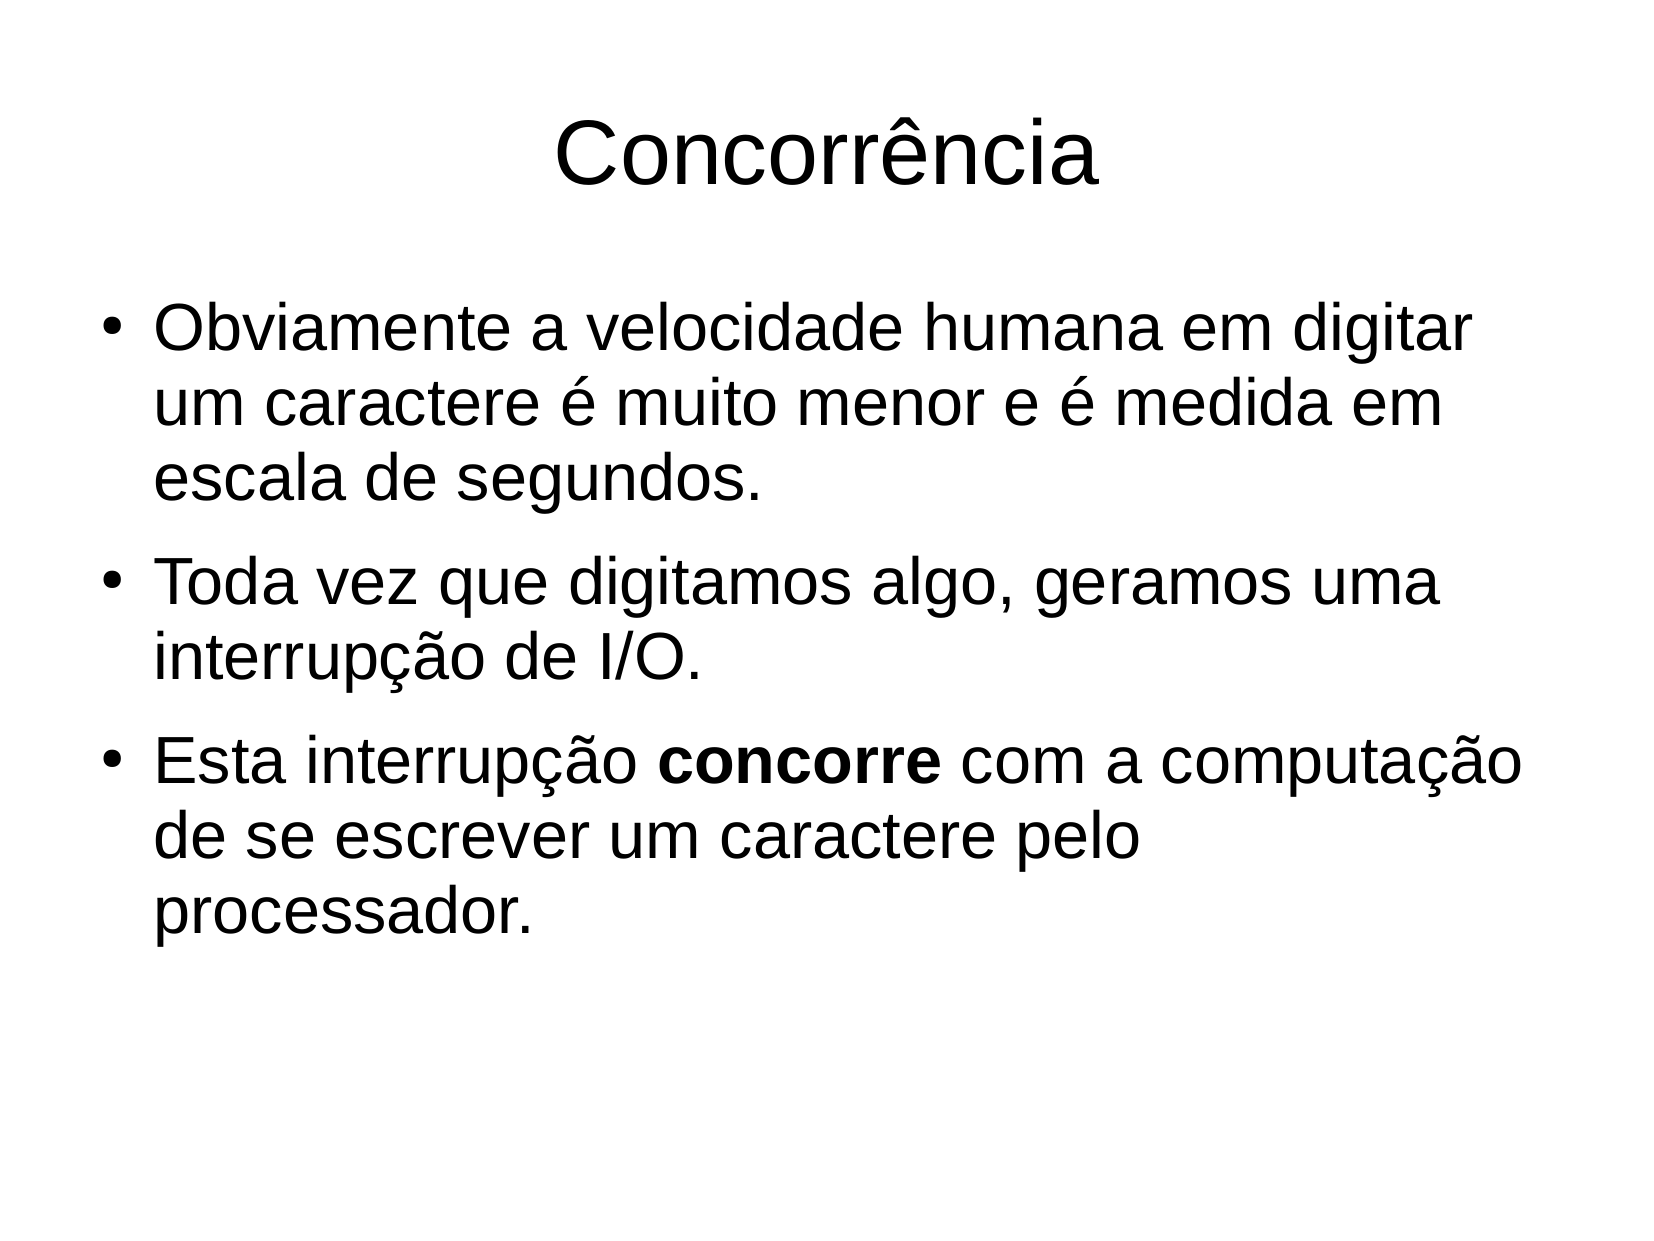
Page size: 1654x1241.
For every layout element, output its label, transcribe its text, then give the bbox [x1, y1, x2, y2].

list Obviamente a velocidade humana em digitar um caractere é muito menor e é medida em escala de segundos. Toda vez que digitamos algo, geramos uma interrupção de I/O. Esta interrupção concorre com a computação de se escrever um caractere pelo processador. [82, 290, 1538, 1010]
title Concorrência [82, 49, 1571, 257]
